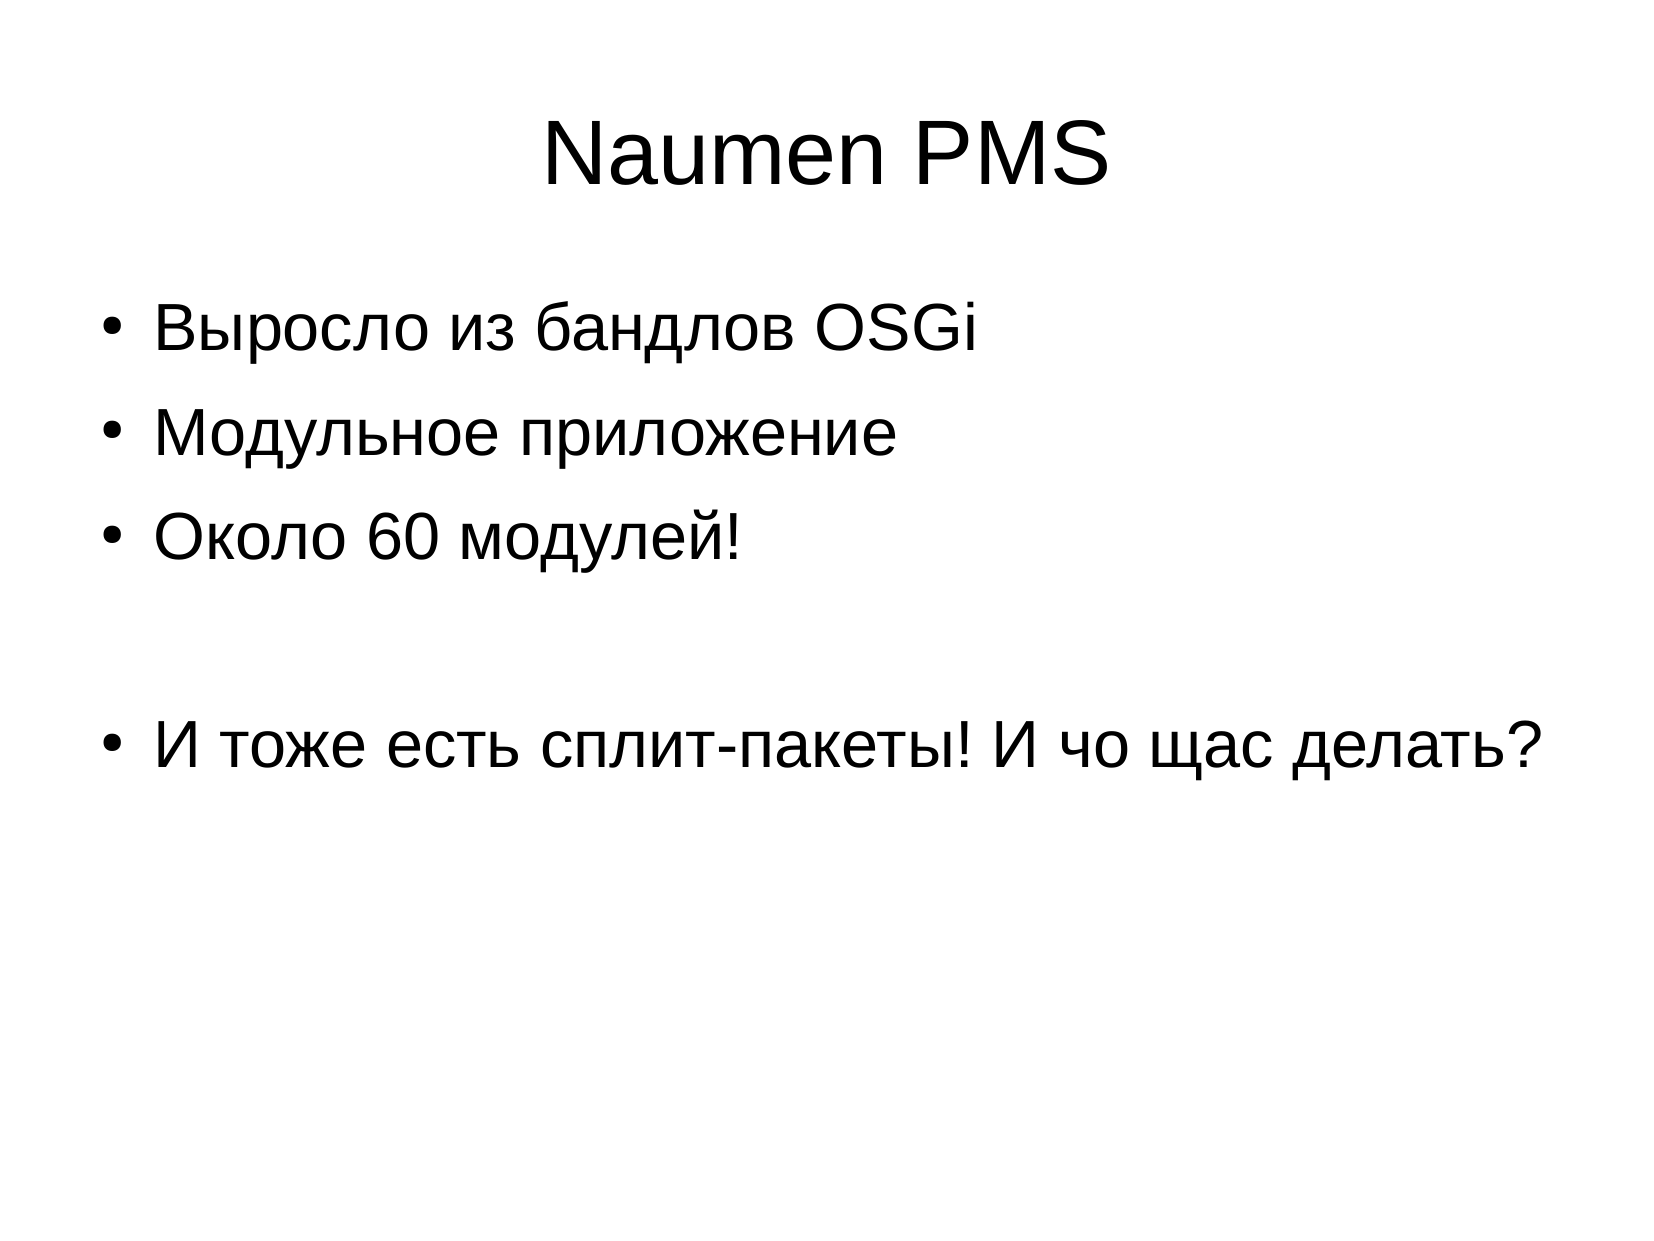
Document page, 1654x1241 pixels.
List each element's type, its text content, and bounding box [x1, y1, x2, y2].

list Выросло из бандлов OSGi Модульное приложение Около 60 модулей! И тоже есть сплит-пакеты! И чо щас делать? [82, 290, 1571, 1010]
title Naumen PMS [82, 49, 1571, 257]
